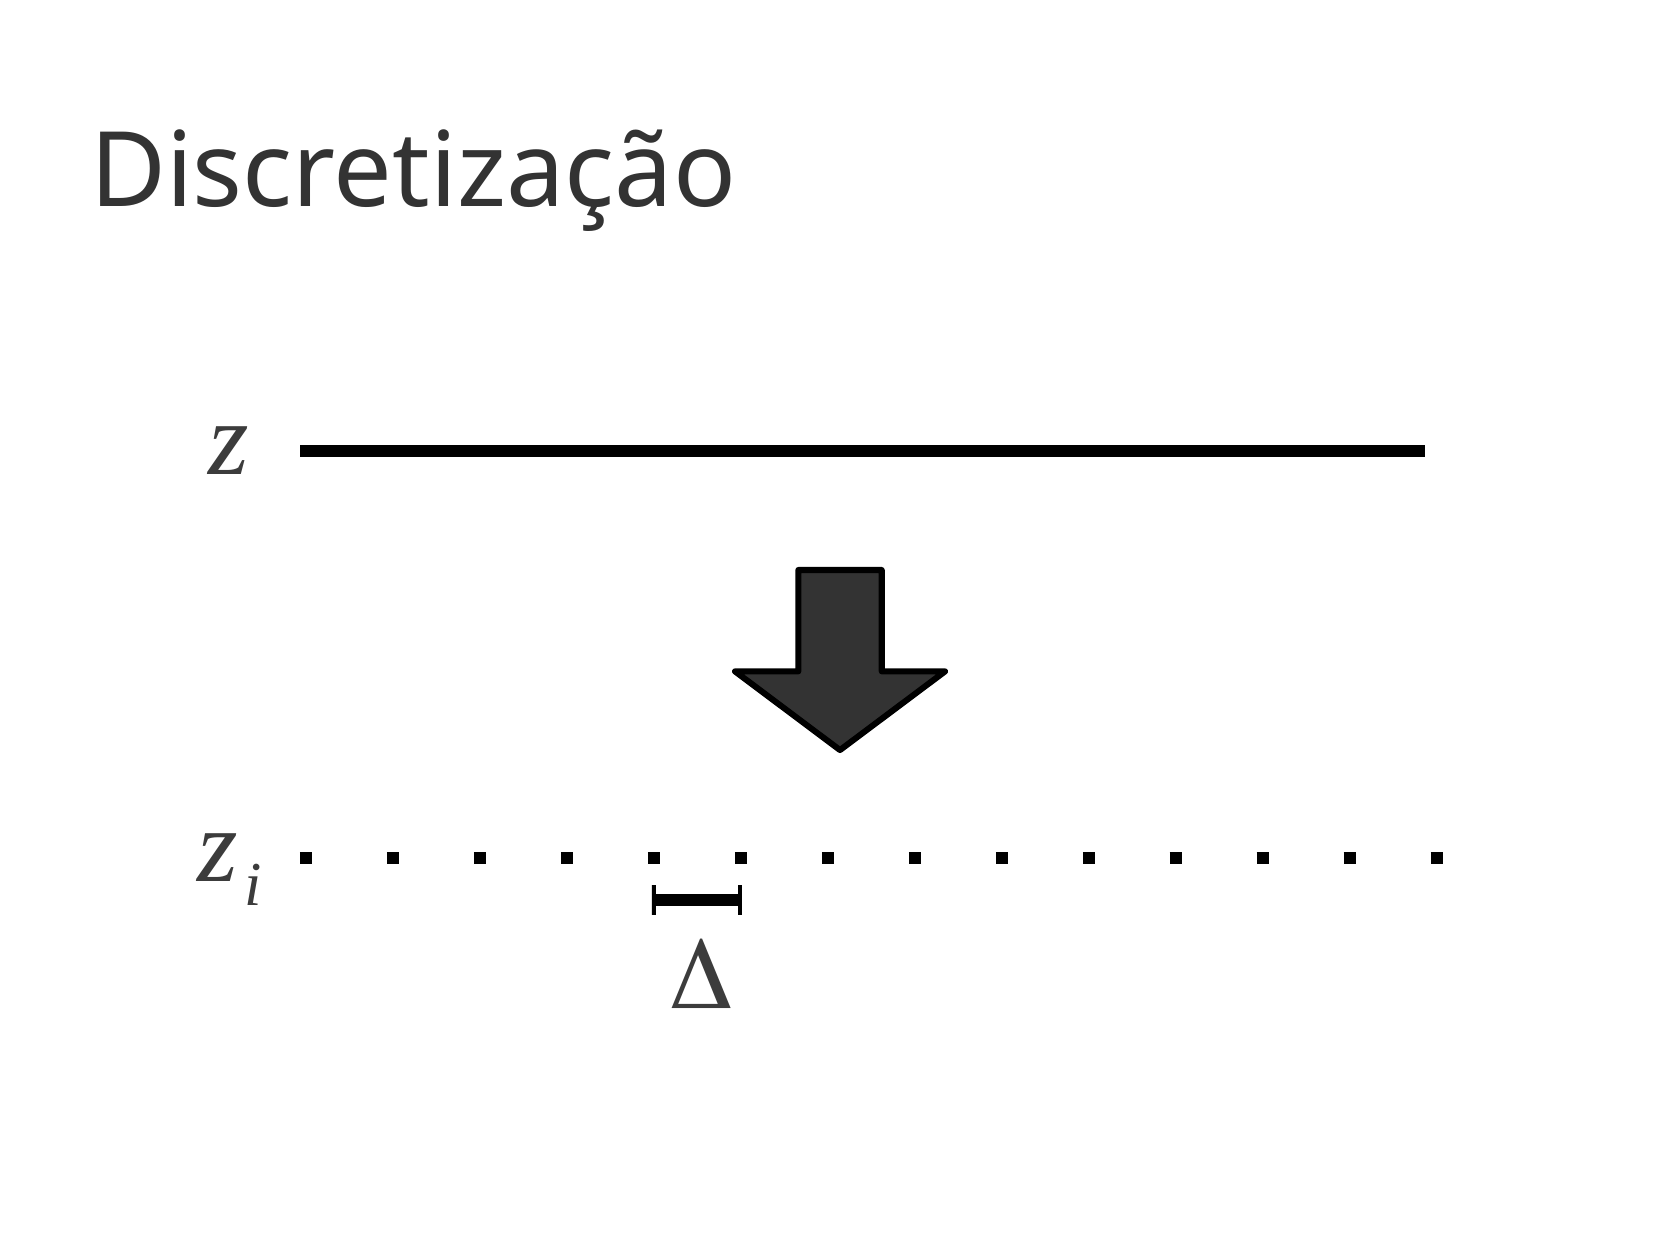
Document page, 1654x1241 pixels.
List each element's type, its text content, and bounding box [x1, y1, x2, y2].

chart [660, 933, 742, 1014]
chart [195, 380, 262, 496]
text_box [735, 570, 946, 751]
chart [183, 787, 271, 919]
title Discretização [90, 62, 1578, 271]
